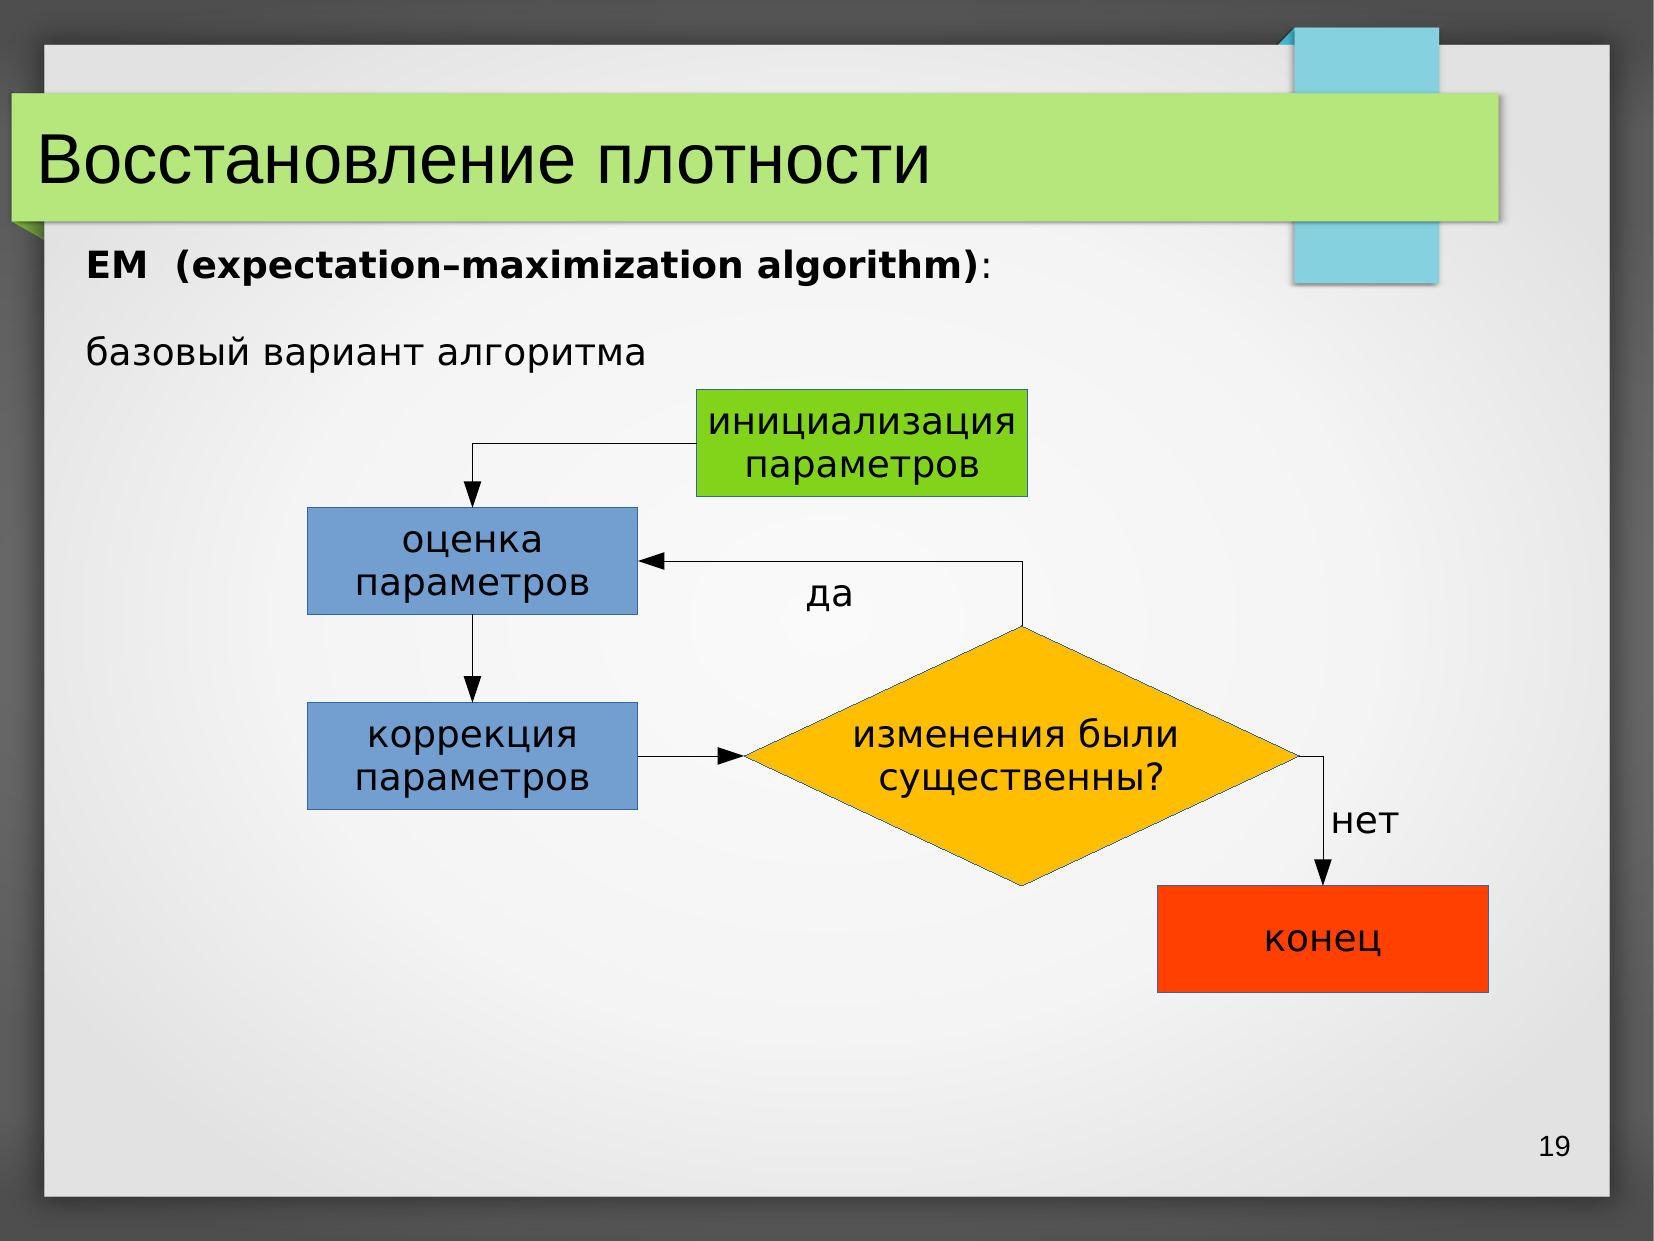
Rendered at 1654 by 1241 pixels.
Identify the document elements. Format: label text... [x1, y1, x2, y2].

title Восстановление плотности [35, 118, 1489, 200]
picture [0, 0, 1654, 1241]
text_box EM (expectation–maximization algorithm): базовый вариант алгоритма [70, 236, 1193, 382]
text_box инициализация параметров [696, 389, 1028, 497]
text_box изменения были существенны? [744, 625, 1300, 886]
text_box коррекция параметров [307, 702, 638, 810]
text_box оценка параметров [307, 507, 638, 615]
text_box конец [1157, 885, 1489, 993]
